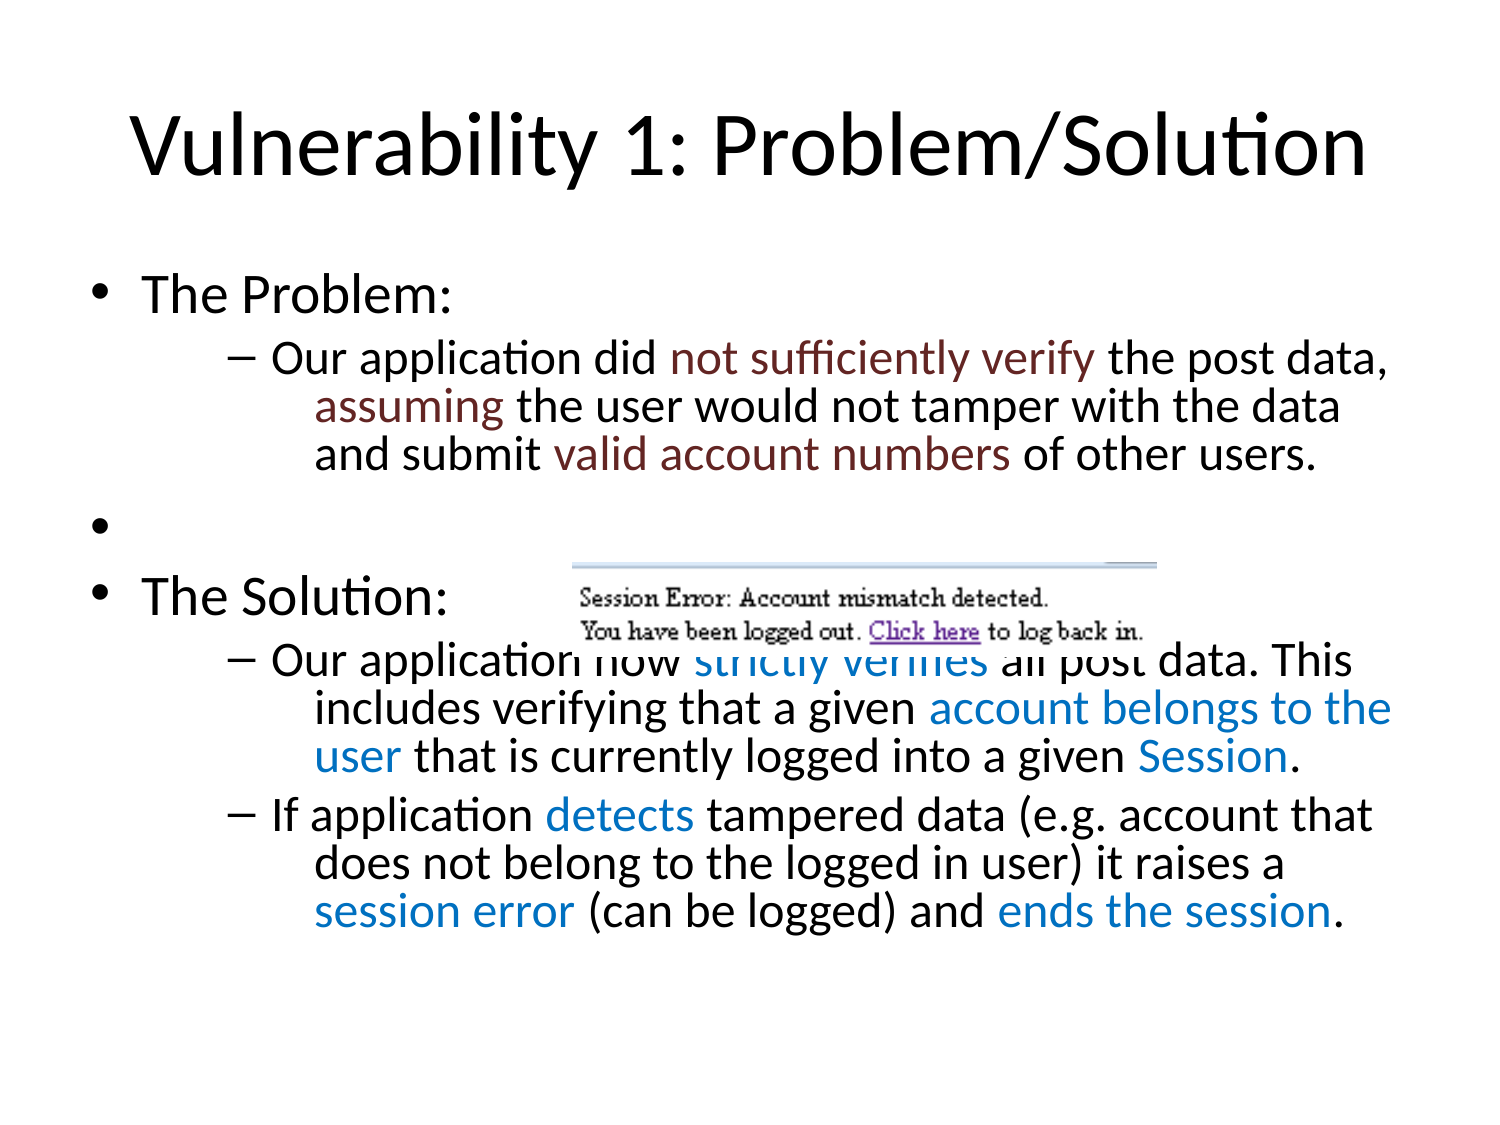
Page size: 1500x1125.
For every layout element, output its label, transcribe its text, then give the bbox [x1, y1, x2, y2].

title Vulnerability 1: Problem/Solution [75, 45, 1426, 233]
picture [572, 562, 1157, 657]
list The Problem: Our application did not sufficiently verify the post data, assuming the user would not tamper with the data and submit valid account numbers of other users. The Solution: Our application now strictly verifies all post data. This includes verifying that a given account belongs to the user that is currently logged into a given Session. If application detects tampered data (e.g. account that does not belong to the logged in user) it raises a session error (can be logged) and ends the session. [75, 262, 1426, 1024]
